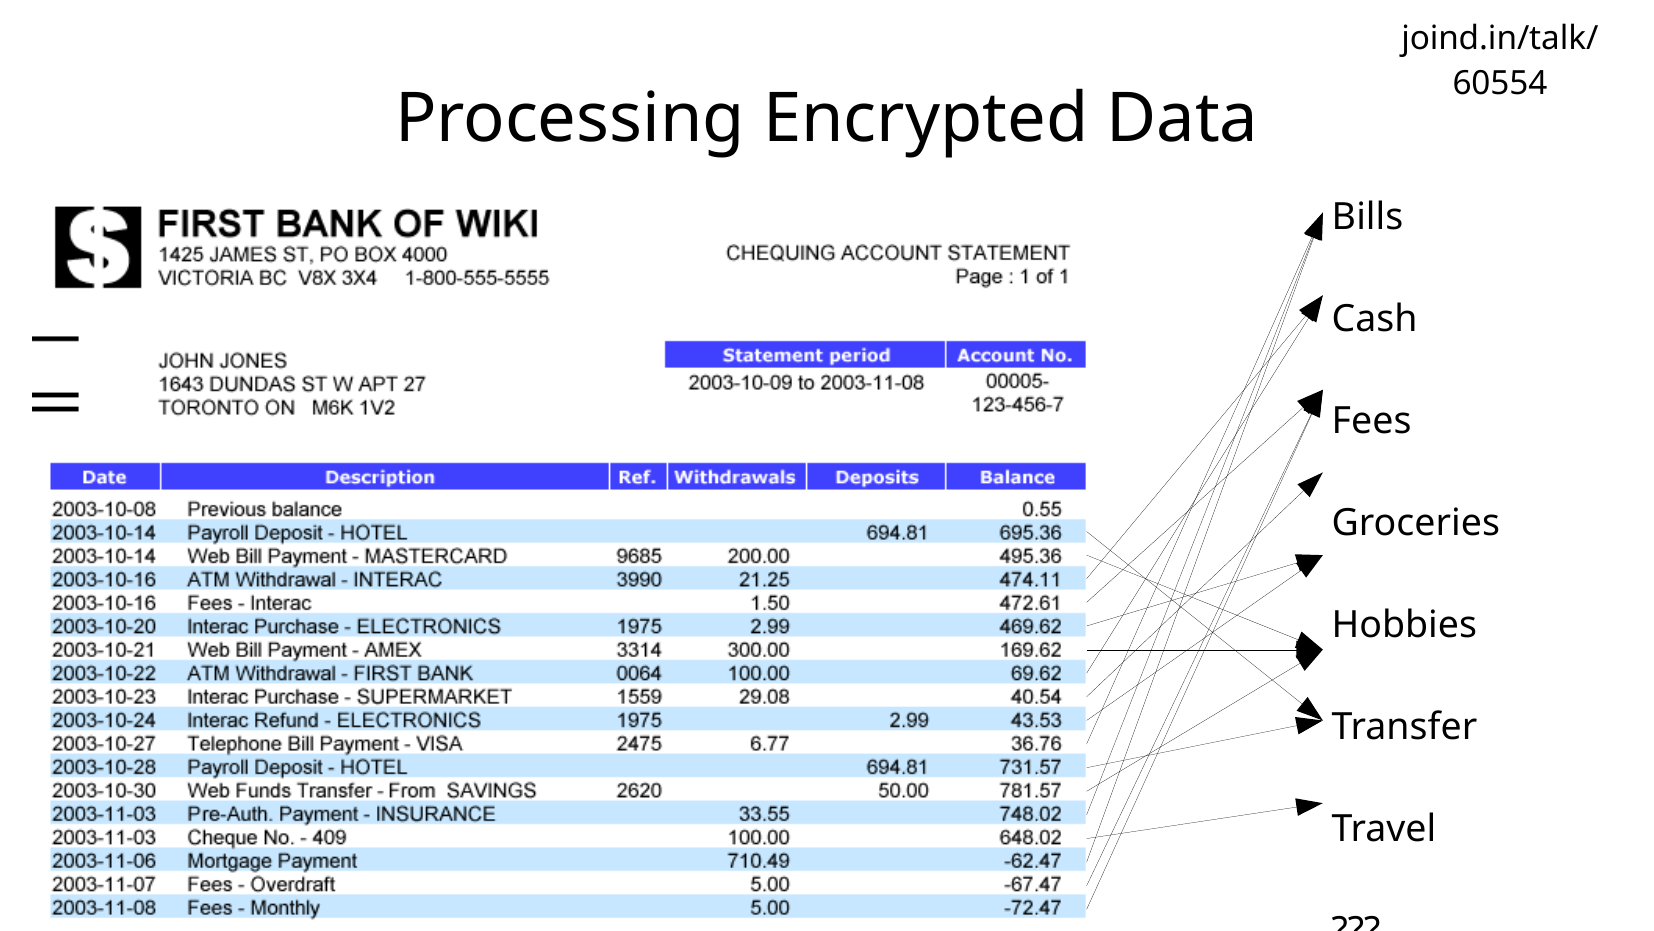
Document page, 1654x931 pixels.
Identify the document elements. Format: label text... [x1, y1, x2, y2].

picture [32, 171, 1111, 931]
picture [1104, 692, 1111, 707]
picture [1101, 764, 1111, 781]
title Processing Encrypted Data [82, 37, 1571, 193]
text_box Bills Cash Fees Groceries Hobbies Transfer Travel ??? [1311, 176, 1630, 848]
picture [1097, 799, 1111, 836]
picture [1102, 637, 1111, 650]
picture [1103, 552, 1111, 564]
